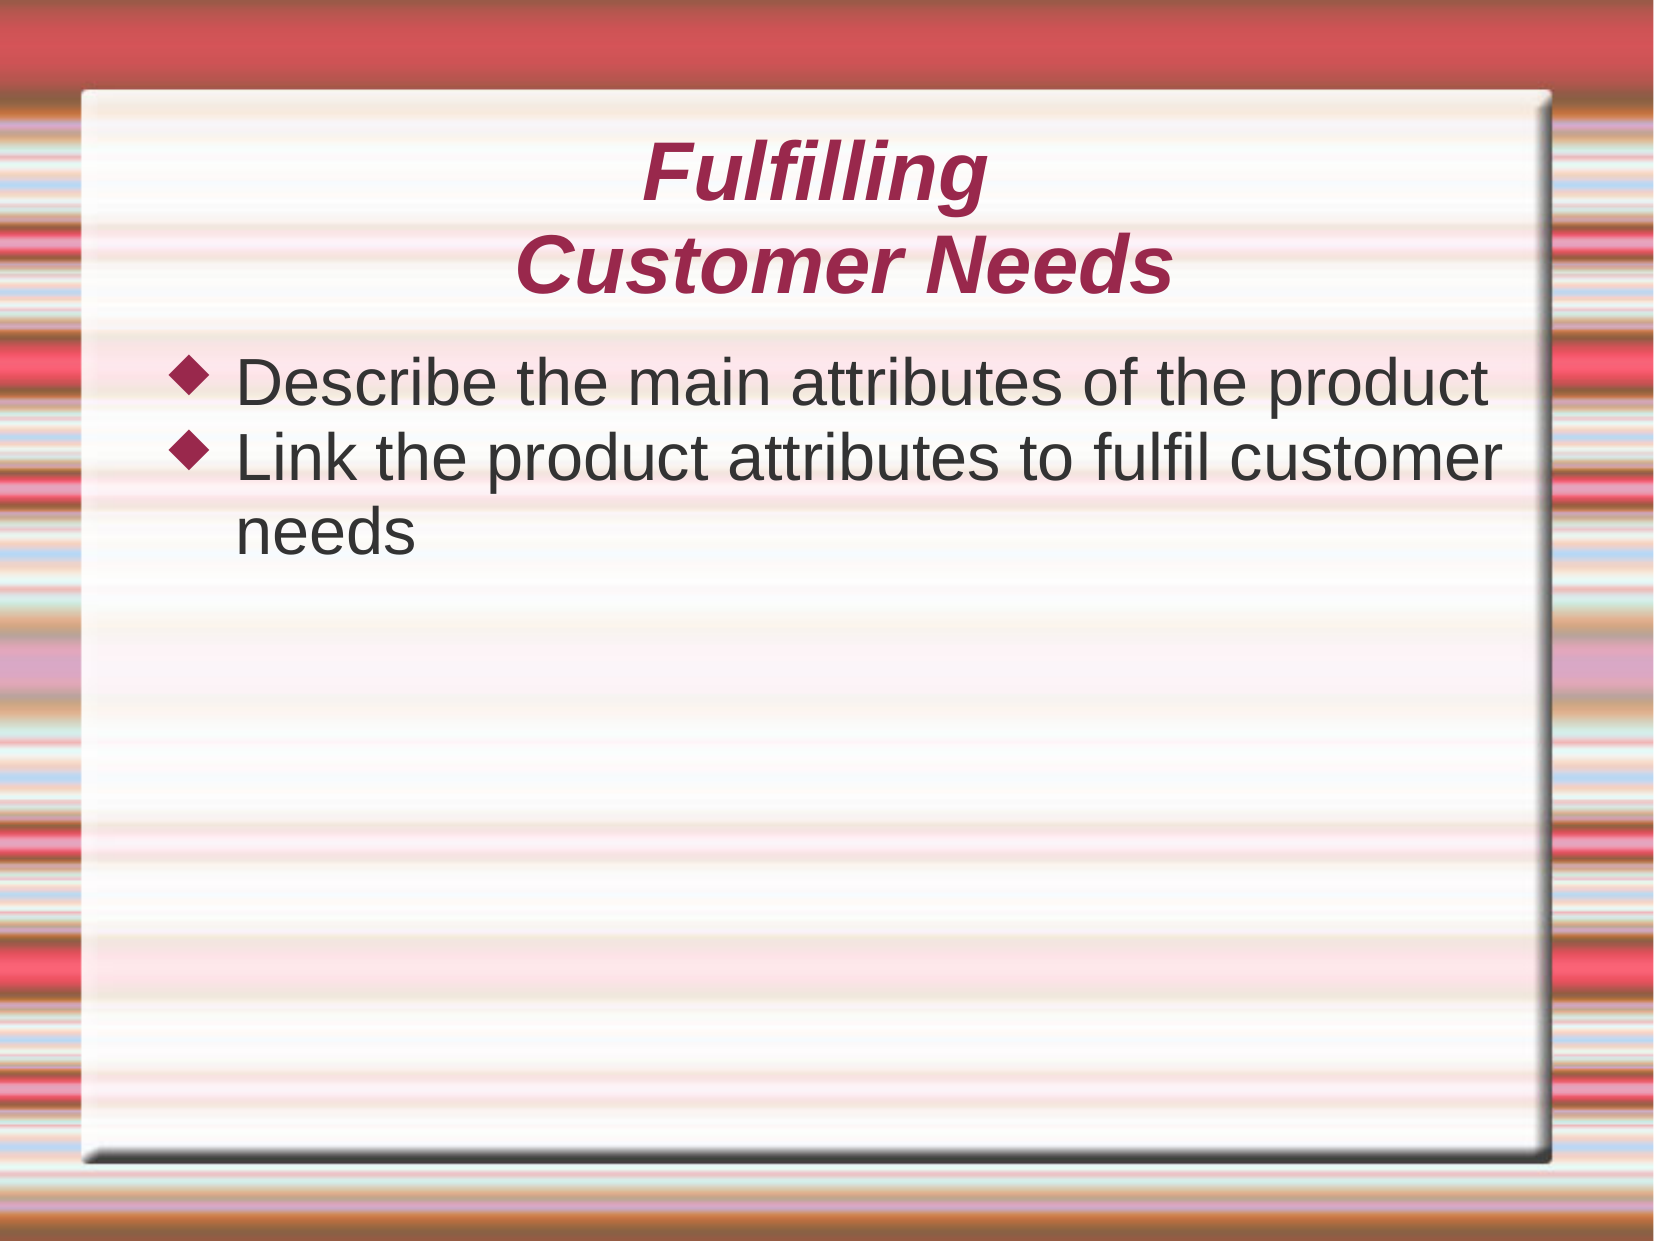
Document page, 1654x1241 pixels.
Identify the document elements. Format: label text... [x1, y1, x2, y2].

list Describe the main attributes of the product Link the product attributes to fulfil customer needs [152, 344, 1534, 1127]
title Fulfilling Customer Needs [121, 114, 1534, 322]
picture [0, 0, 1654, 1241]
